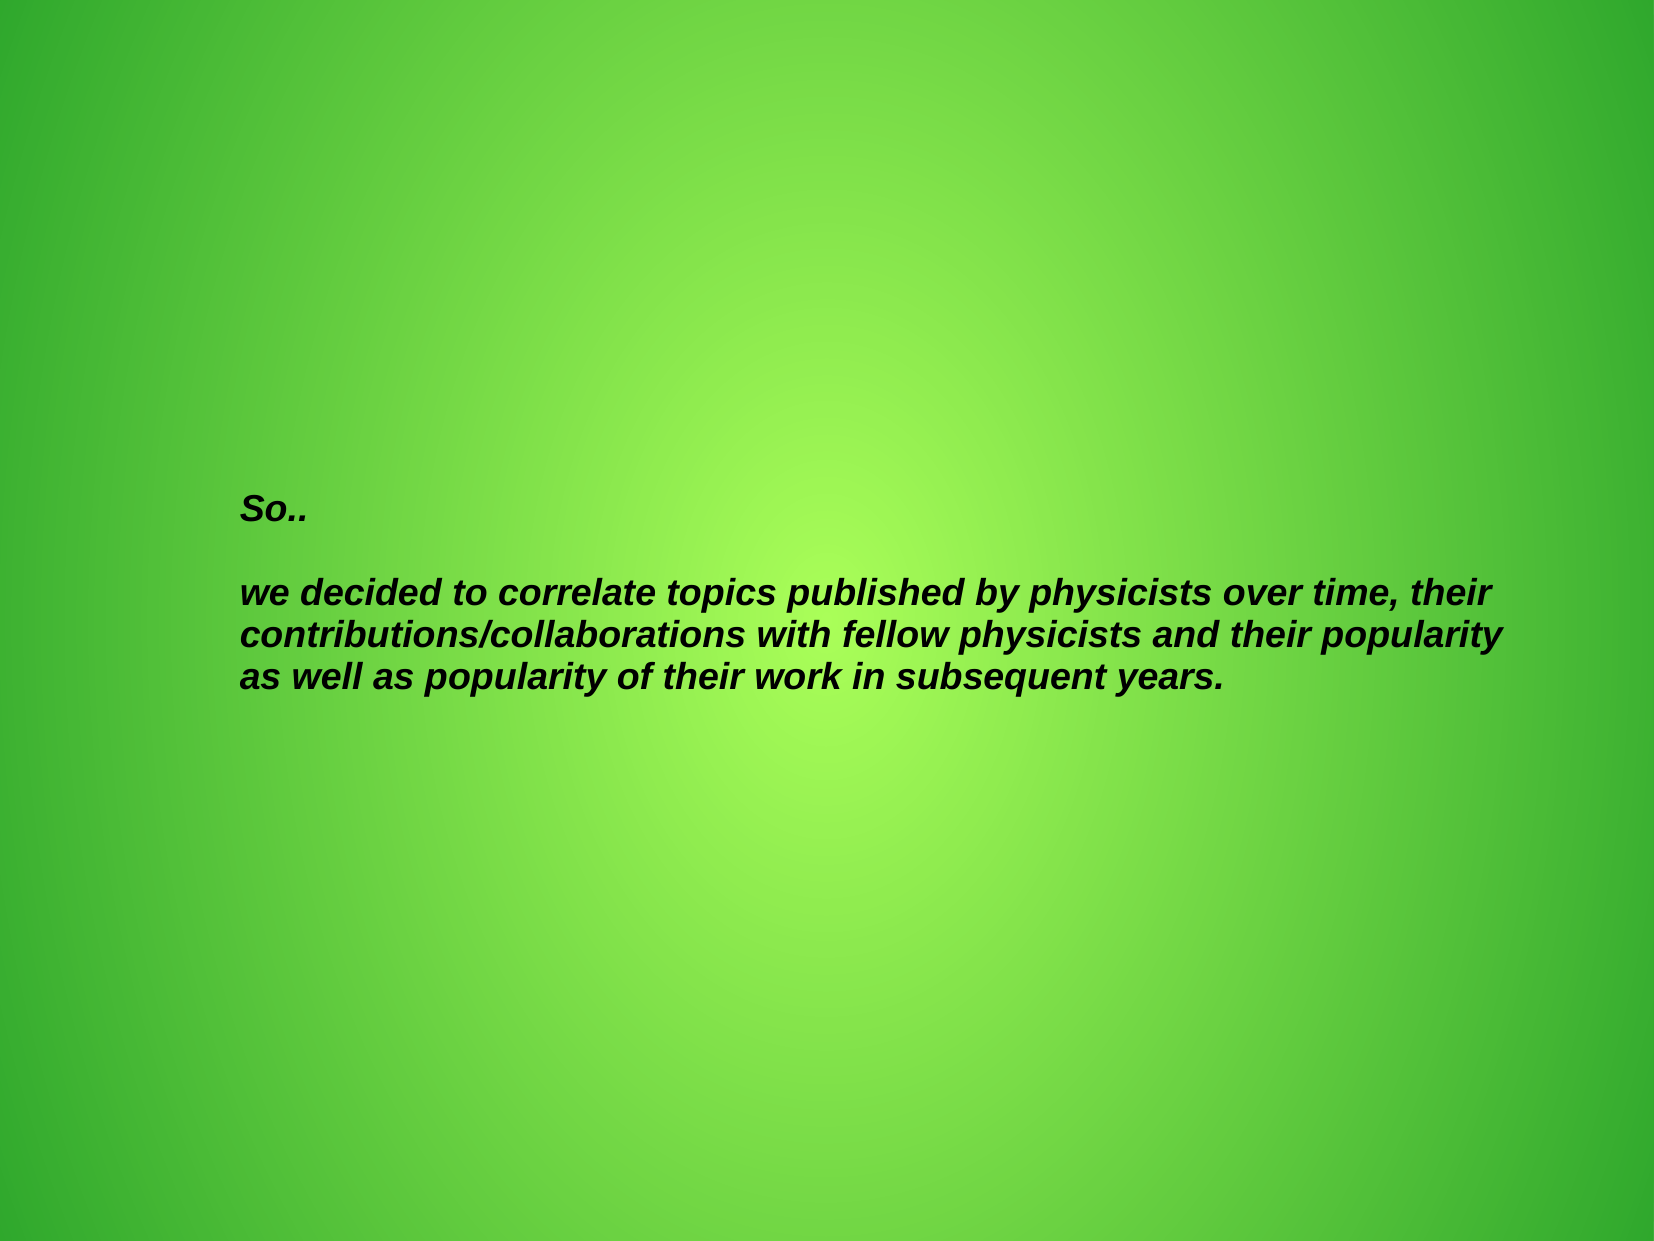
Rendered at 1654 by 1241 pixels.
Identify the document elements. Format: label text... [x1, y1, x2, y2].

text_box So.. we decided to correlate topics published by physicists over time, their contributions/collaborations with fellow physicists and their popularity as well as popularity of their work in subsequent years. [225, 480, 1561, 705]
title [82, 48, 1571, 258]
